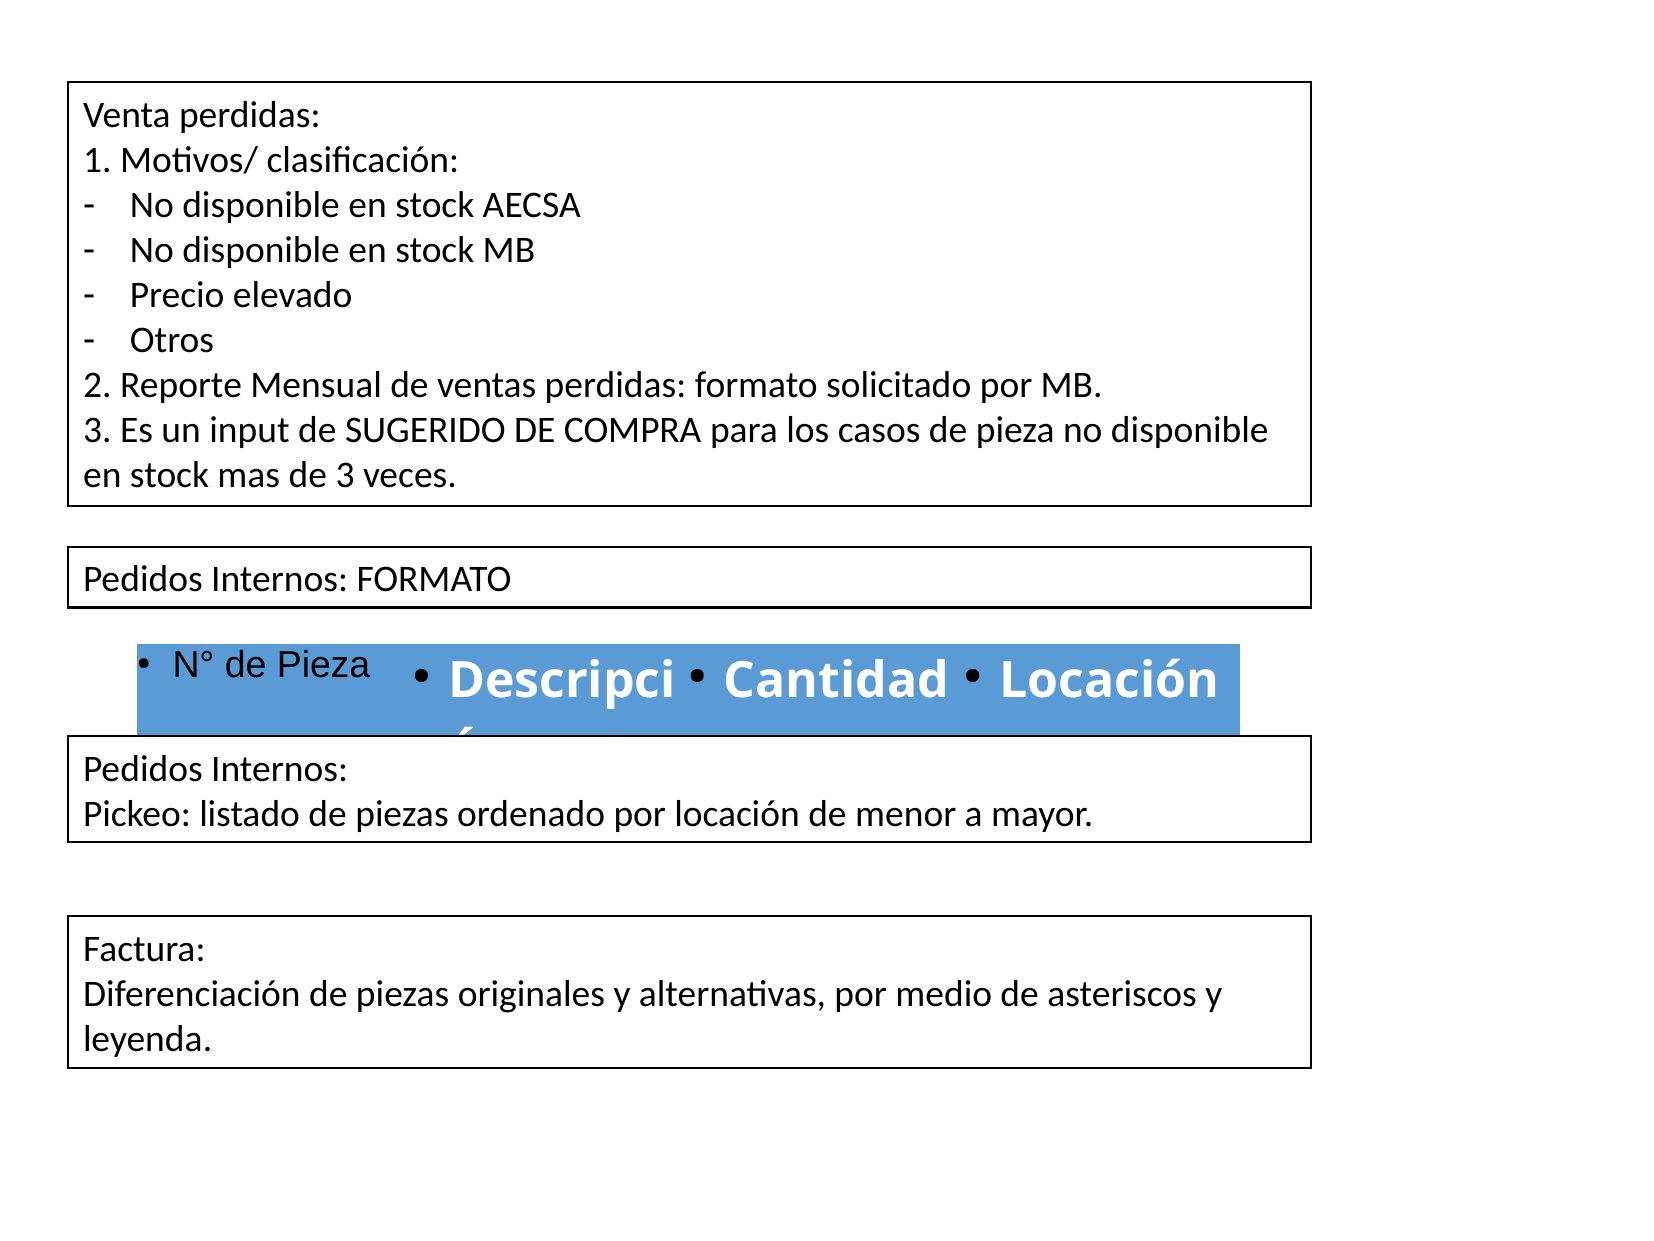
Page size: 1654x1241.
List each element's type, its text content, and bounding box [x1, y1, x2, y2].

table_header Cantidad [688, 644, 964, 735]
table_header Locación [964, 644, 1240, 735]
text_box Pedidos Internos: Pickeo: listado de piezas ordenado por locación de menor a mayor. [68, 735, 1311, 842]
table_header Descripción [413, 644, 688, 735]
table_header N° de Pieza [137, 644, 413, 735]
text_box Venta perdidas: 1. Motivos/ clasificación: No disponible en stock AECSA No disponible en stock MB Precio elevado Otros 2. Reporte Mensual de ventas perdidas: formato solicitado por MB. 3. Es un input de SUGERIDO DE COMPRA para los casos de pieza no disponible en stock mas de 3 veces. [68, 82, 1311, 507]
text_box Pedidos Internos: FORMATO [68, 546, 1311, 608]
text_box Factura: Diferenciación de piezas originales y alternativas, por medio de asteriscos y leyenda. [68, 916, 1311, 1068]
